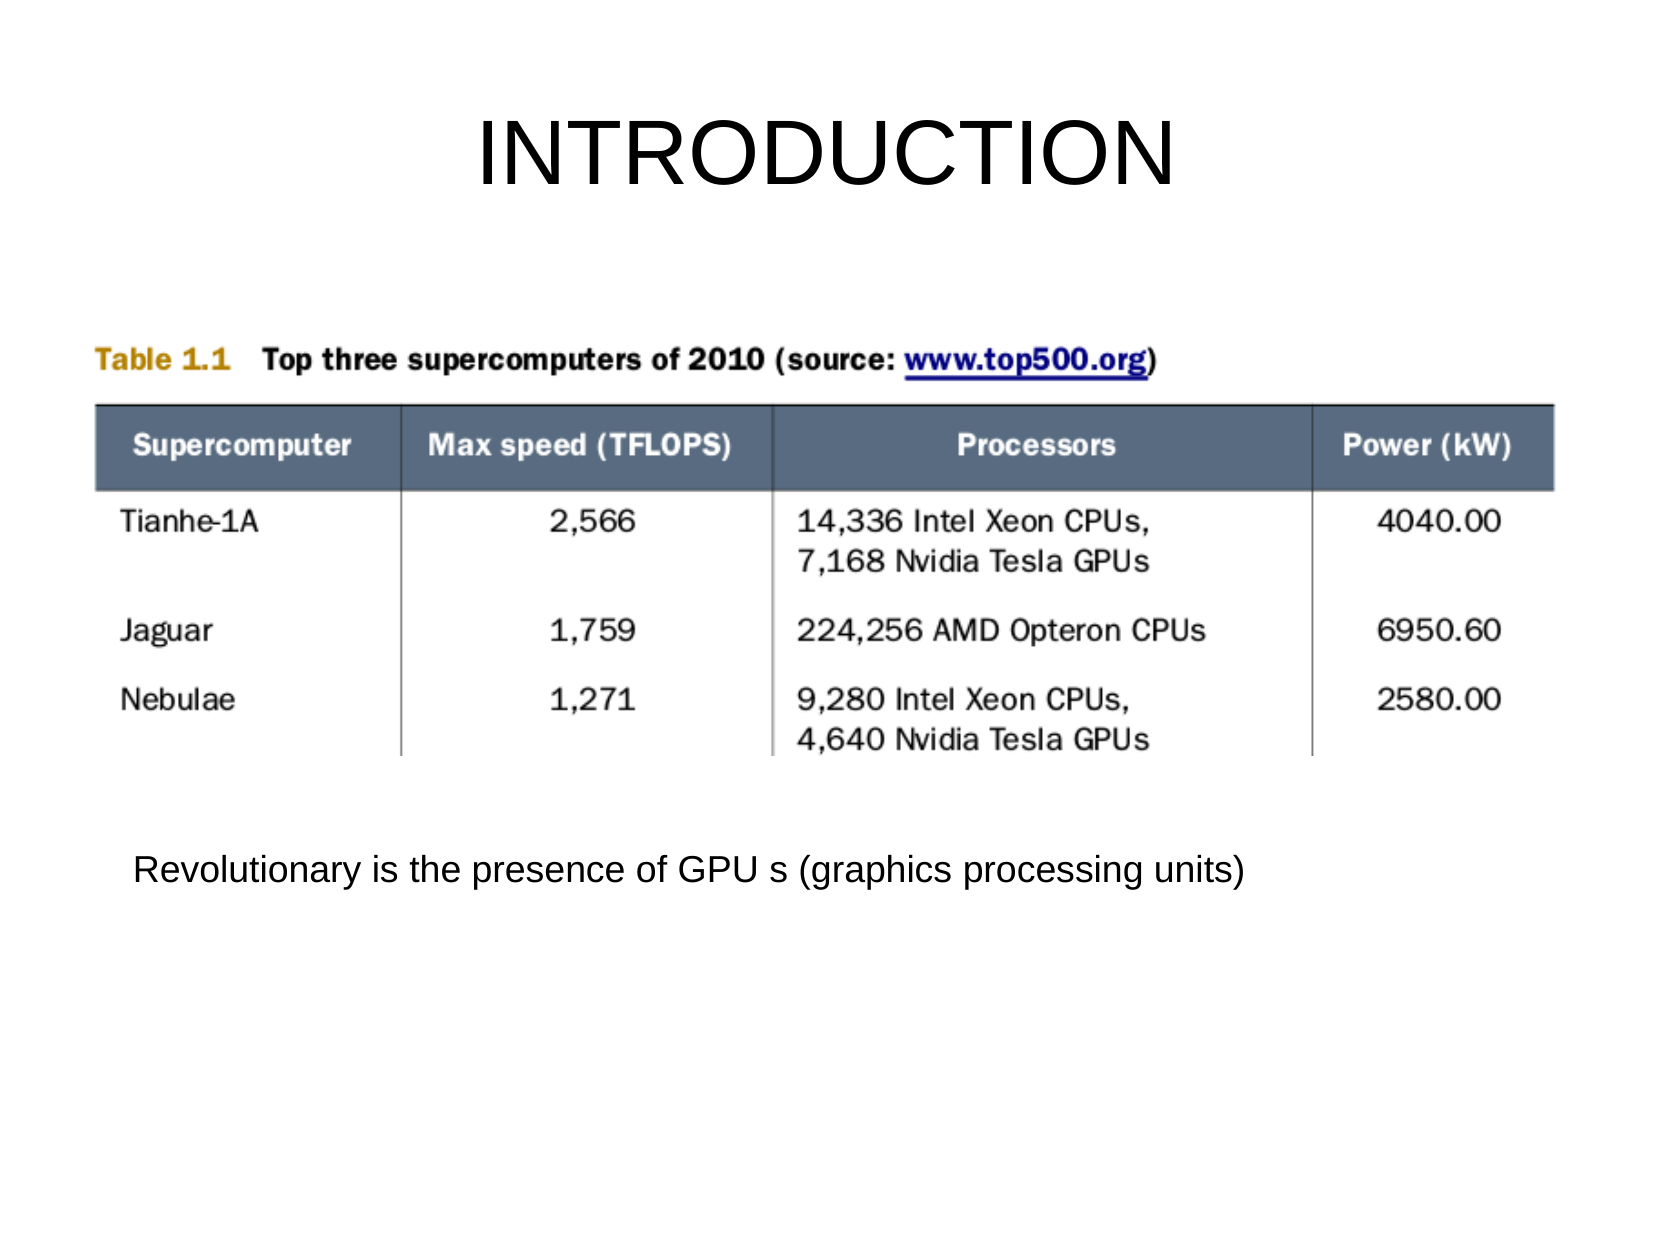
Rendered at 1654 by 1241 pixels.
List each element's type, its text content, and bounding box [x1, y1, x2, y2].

title INTRODUCTION [82, 49, 1571, 257]
picture [52, 307, 1587, 756]
text_box Revolutionary is the presence of GPU s (graphics processing units) [118, 840, 1382, 898]
